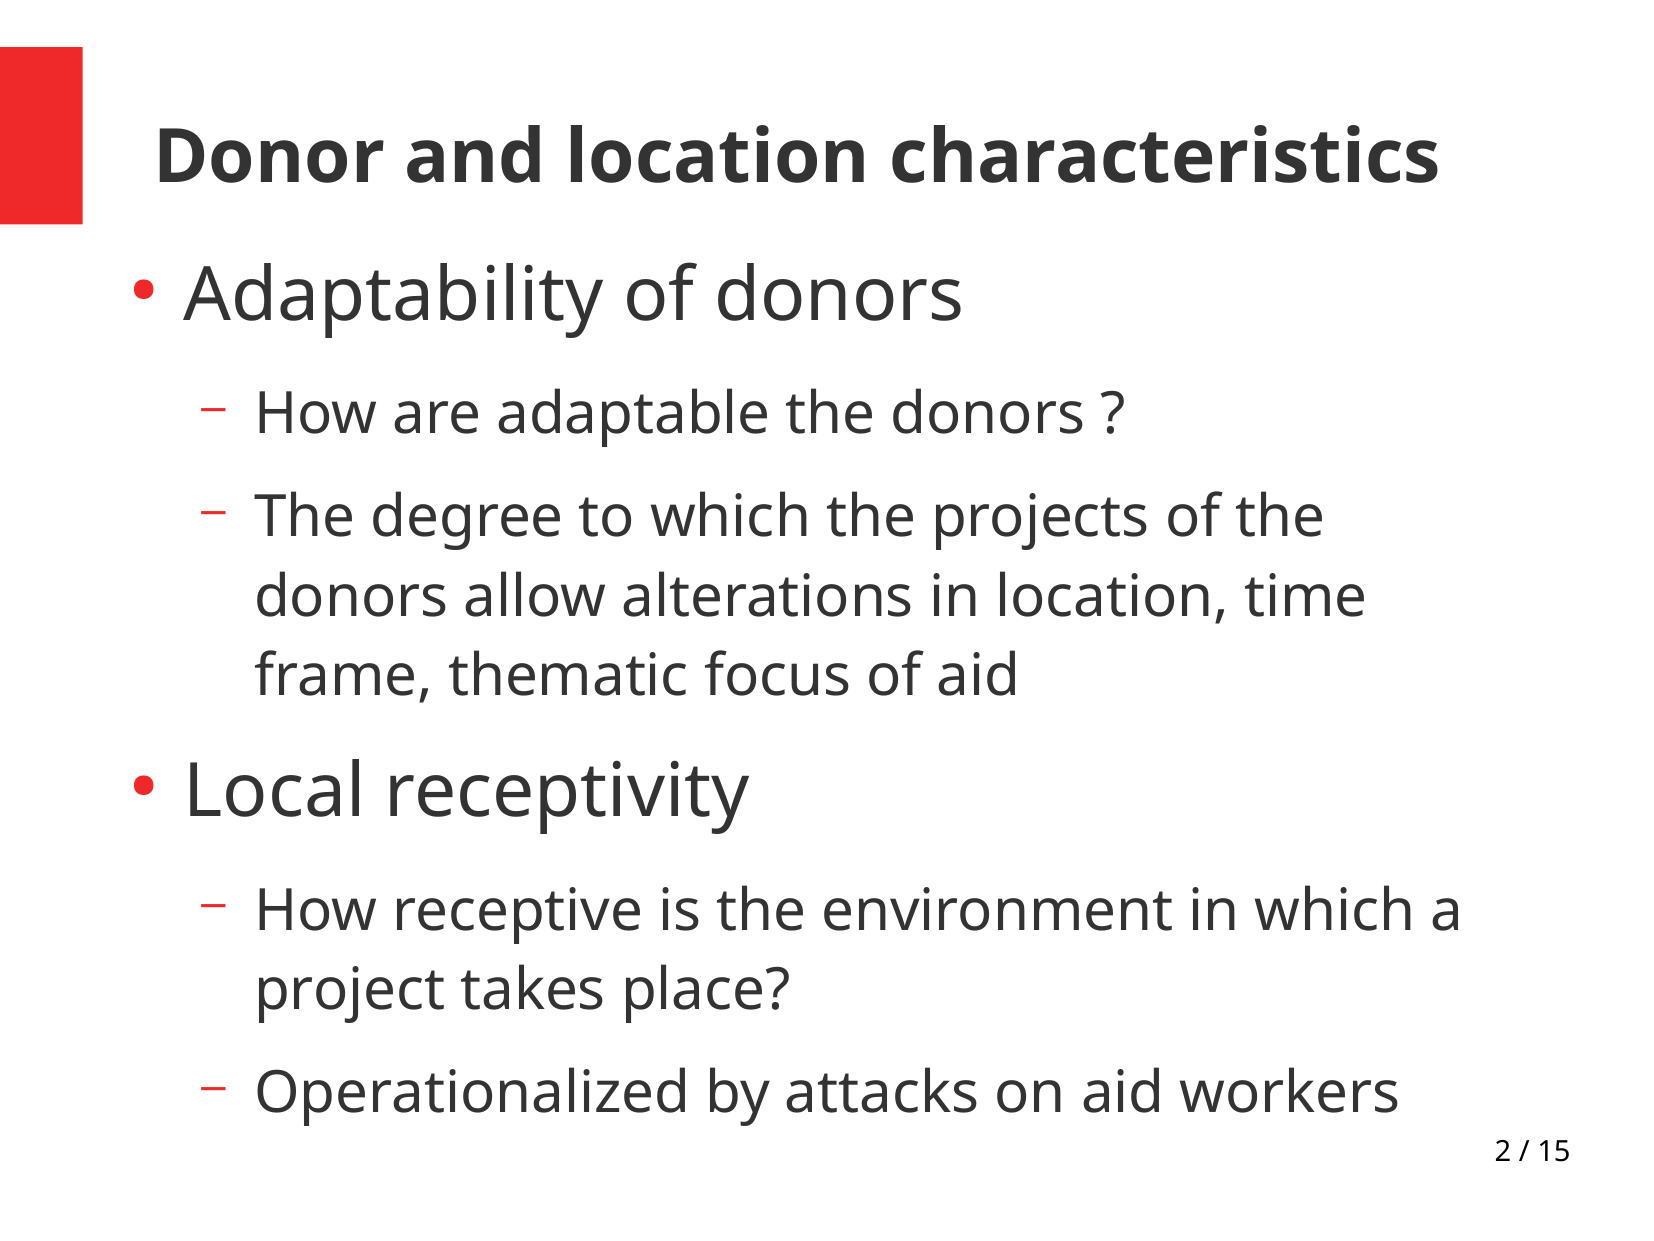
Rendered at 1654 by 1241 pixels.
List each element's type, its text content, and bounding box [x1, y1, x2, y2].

title Donor and location characteristics [118, 49, 1571, 257]
list Adaptability of donors How are adaptable the donors ? The degree to which the projects of the donors allow alterations in location, time frame, thematic focus of aid Local receptivity How receptive is the environment in which a project takes place? Operationalized by attacks on aid workers [112, 240, 1531, 1141]
